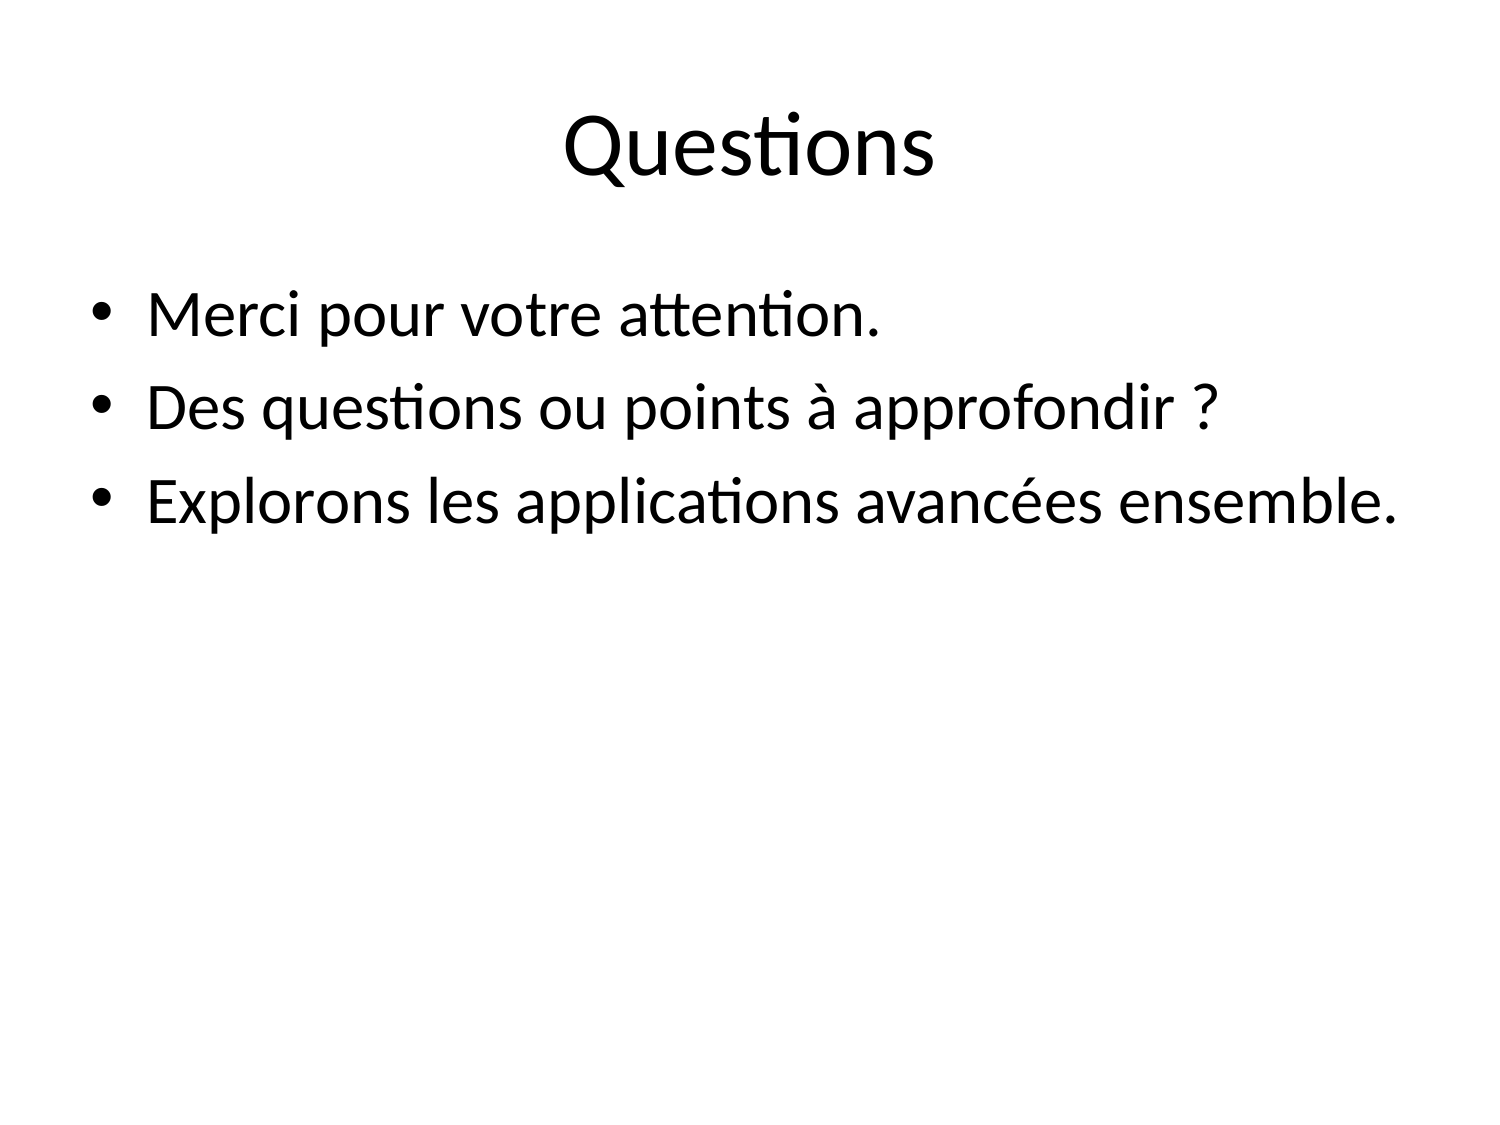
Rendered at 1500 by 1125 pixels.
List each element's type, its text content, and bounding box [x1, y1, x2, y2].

list Merci pour votre attention. Des questions ou points à approfondir ? Explorons les applications avancées ensemble. [75, 262, 1425, 1005]
title Questions [75, 45, 1425, 233]
